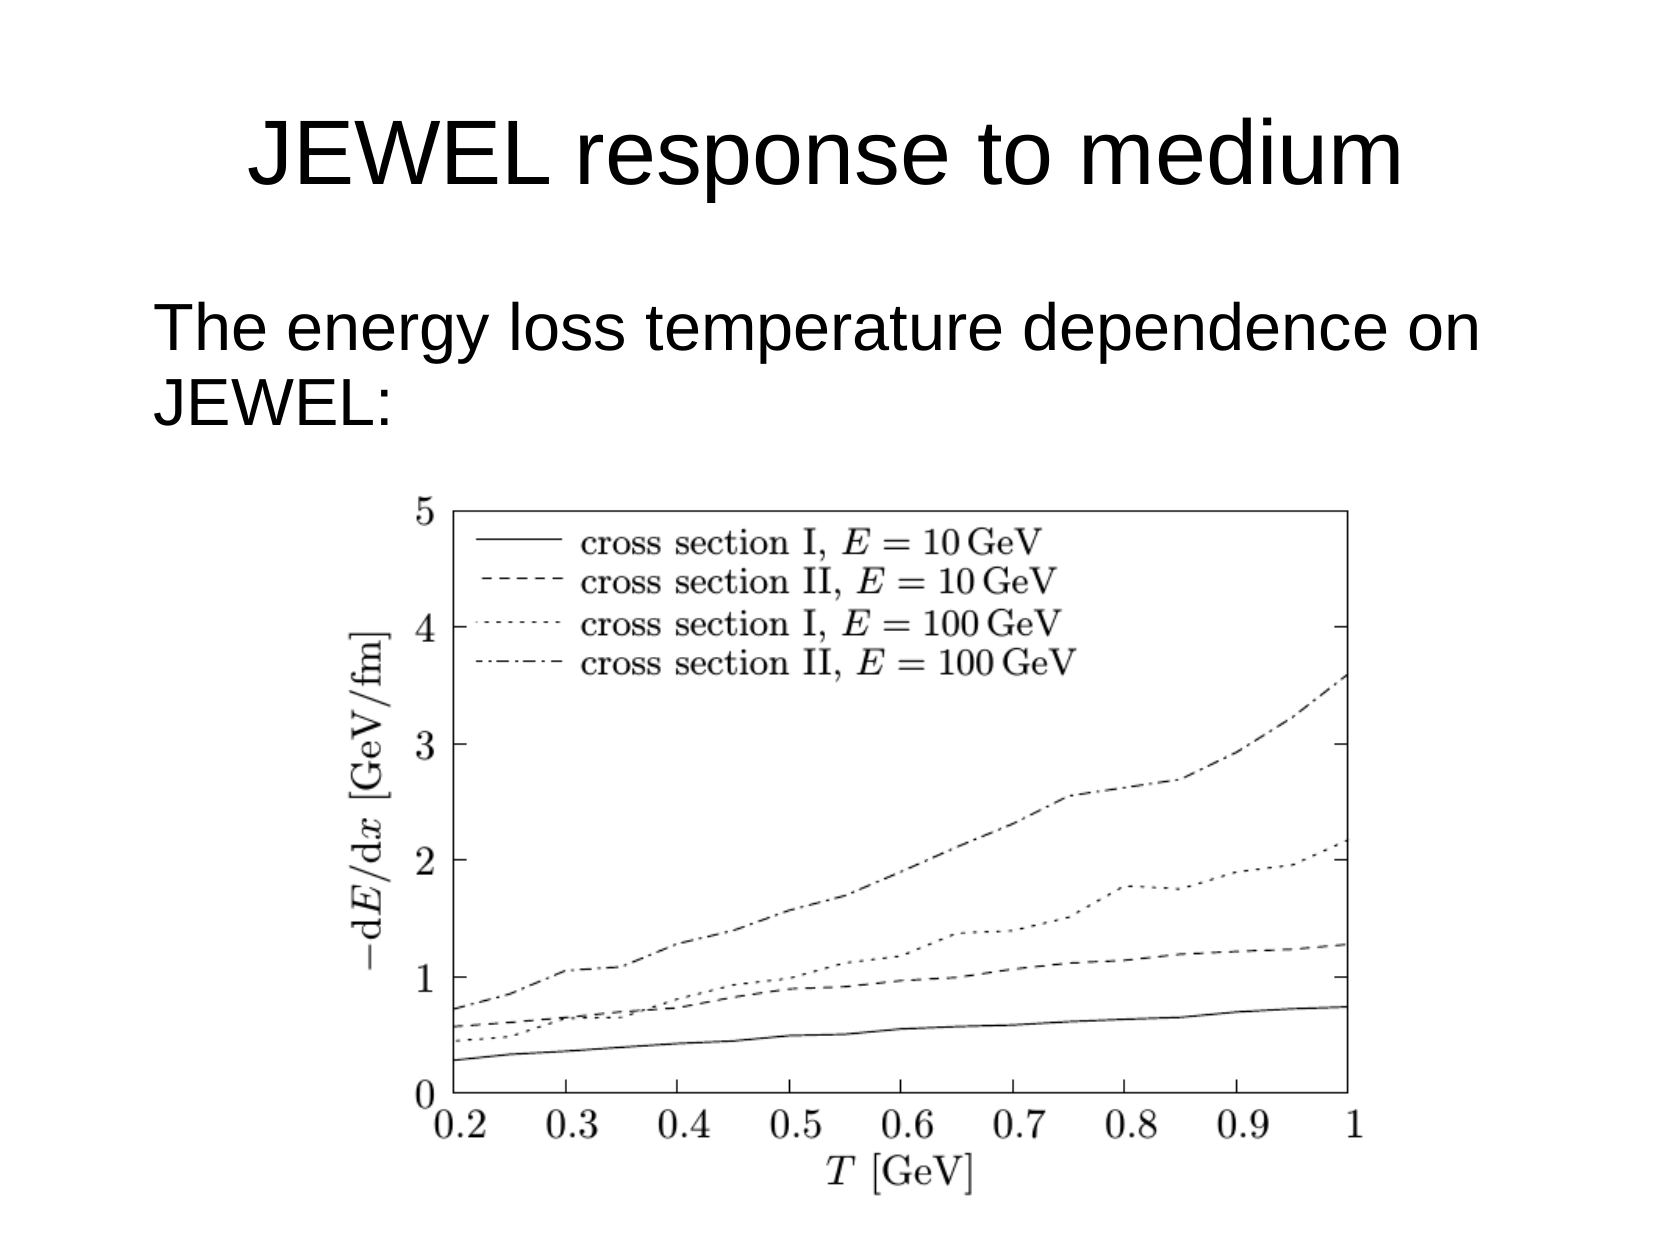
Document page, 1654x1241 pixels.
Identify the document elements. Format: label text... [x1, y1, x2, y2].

title JEWEL response to medium [82, 49, 1571, 257]
list The energy loss temperature dependence on JEWEL: [82, 290, 1571, 1010]
picture [320, 448, 1394, 1209]
